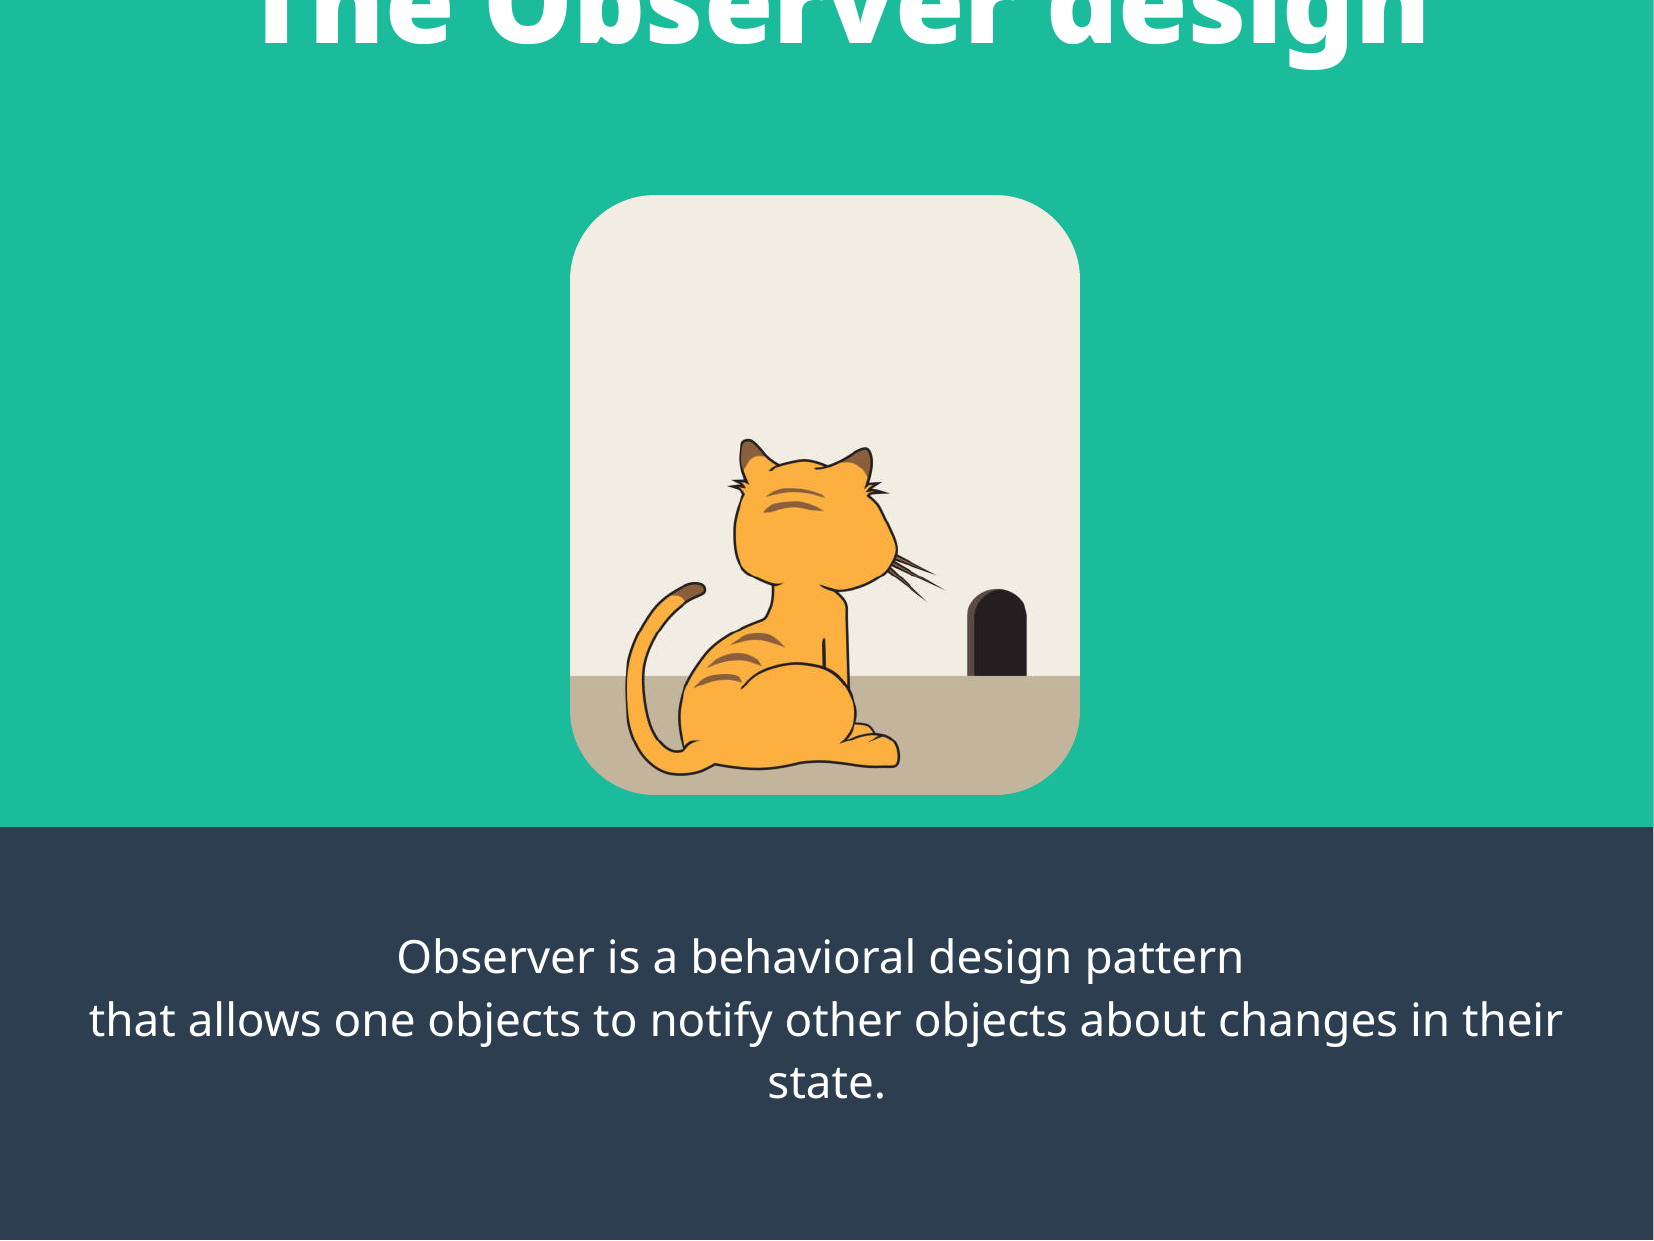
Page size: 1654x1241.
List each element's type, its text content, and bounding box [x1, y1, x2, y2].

text_box [570, 195, 1081, 796]
subtitle Observer is a behavioral design pattern that allows one objects to notify other objects about changes in their state. [59, 856, 1595, 1182]
title The Observer design pattern [69, 0, 1606, 183]
